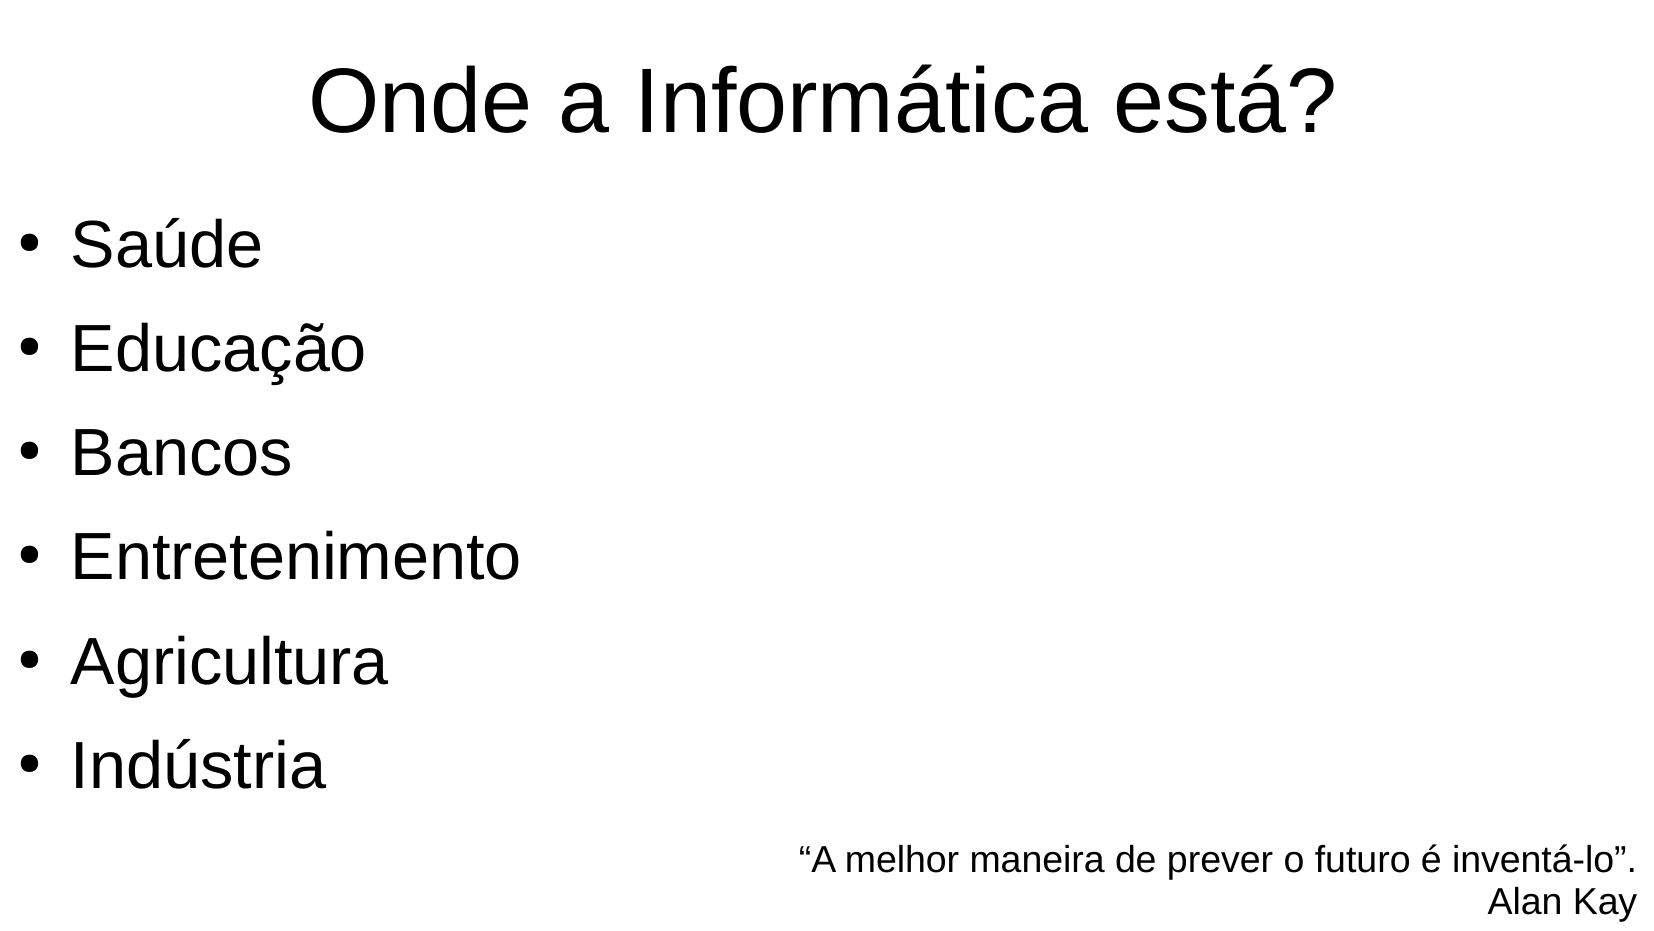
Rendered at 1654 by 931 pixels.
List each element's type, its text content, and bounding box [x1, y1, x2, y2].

list Saúde Educação Bancos Entretenimento Agricultura Indústria [0, 206, 1654, 848]
text_box “A melhor maneira de prever o futuro é inventá-lo”. Alan Kay [784, 831, 1654, 931]
title Onde a Informática está? [0, 23, 1654, 179]
